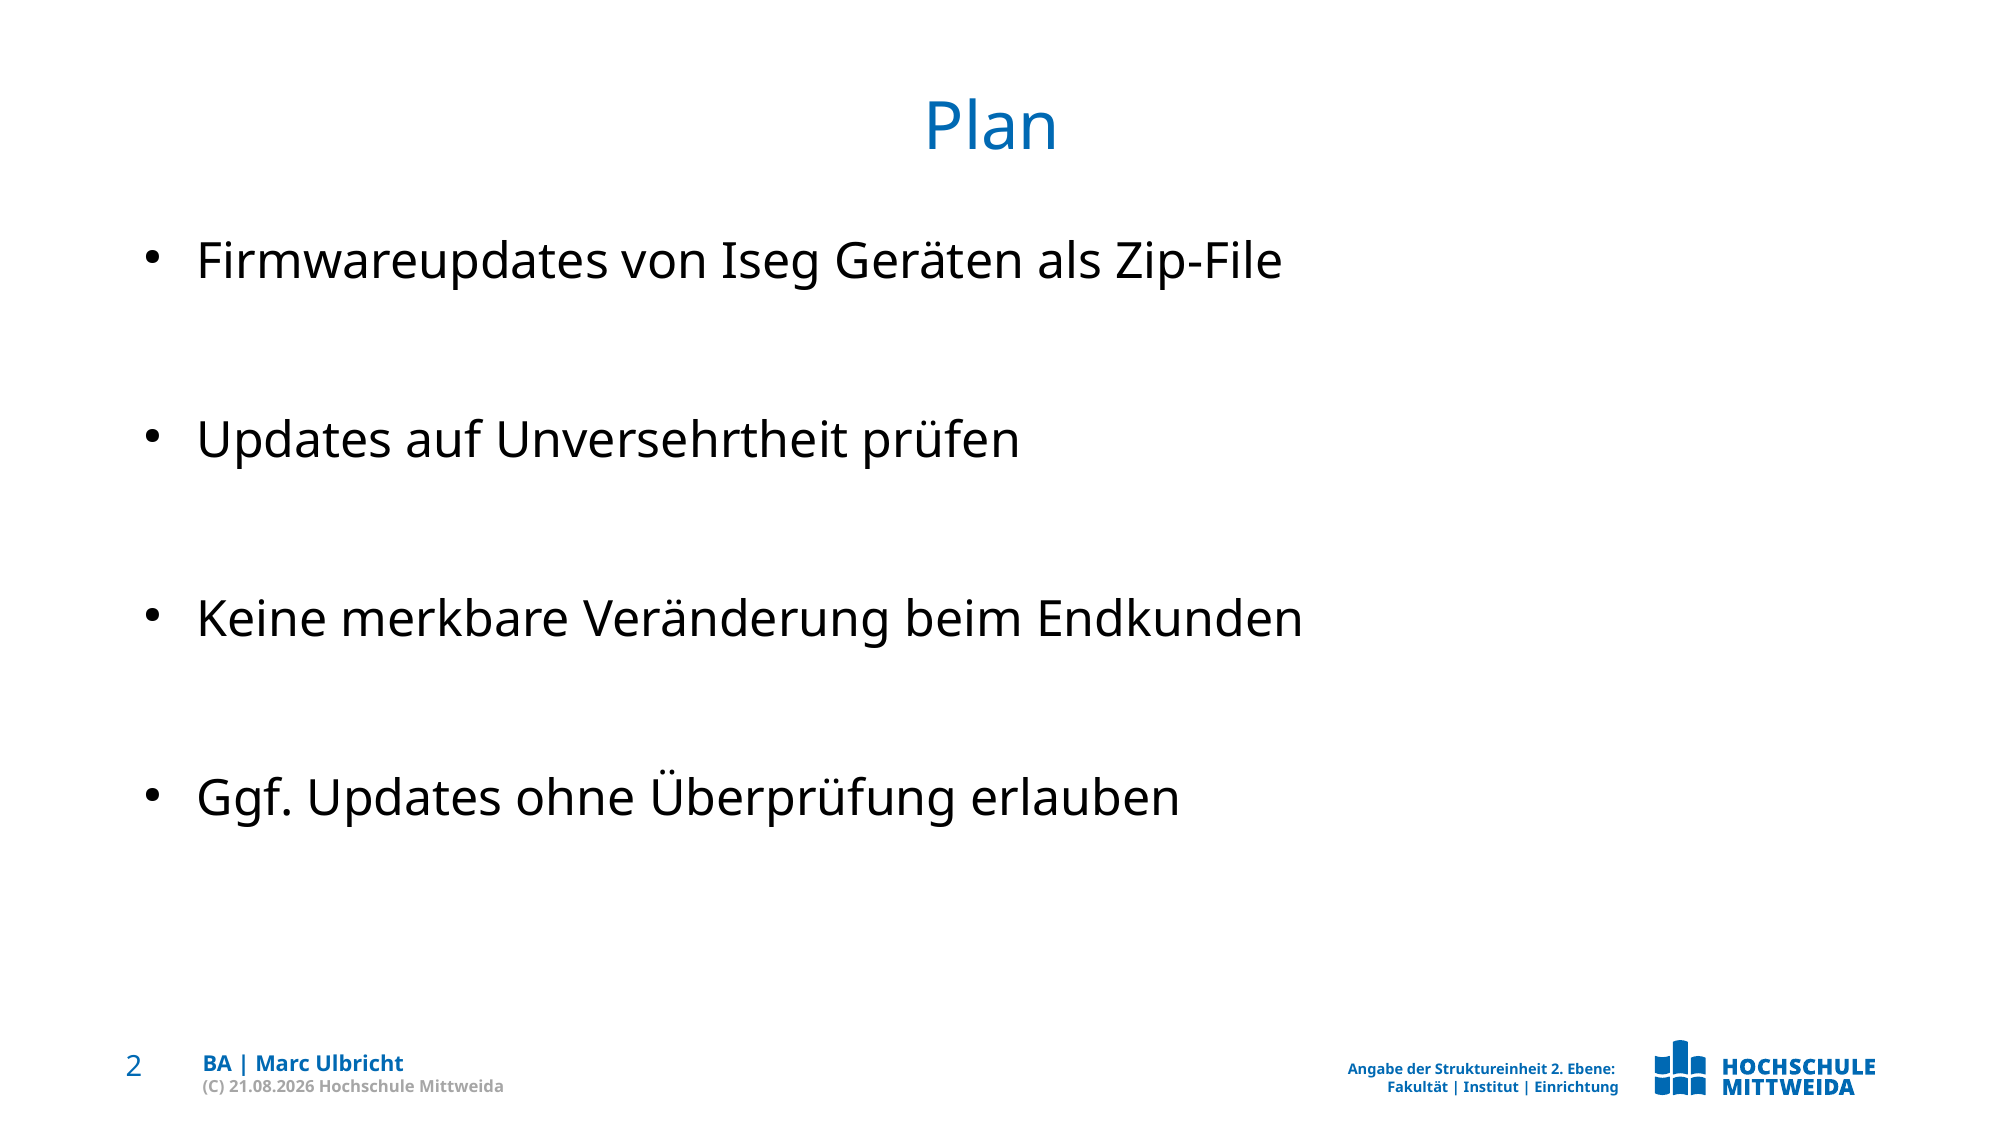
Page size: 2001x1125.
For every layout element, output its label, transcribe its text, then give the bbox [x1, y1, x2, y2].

list Firmwareupdates von Iseg Geräten als Zip-File Updates auf Unversehrtheit prüfen Keine merkbare Veränderung beim Endkunden Ggf. Updates ohne Überprüfung erlauben [125, 228, 1874, 1018]
title Plan [125, 20, 1874, 226]
